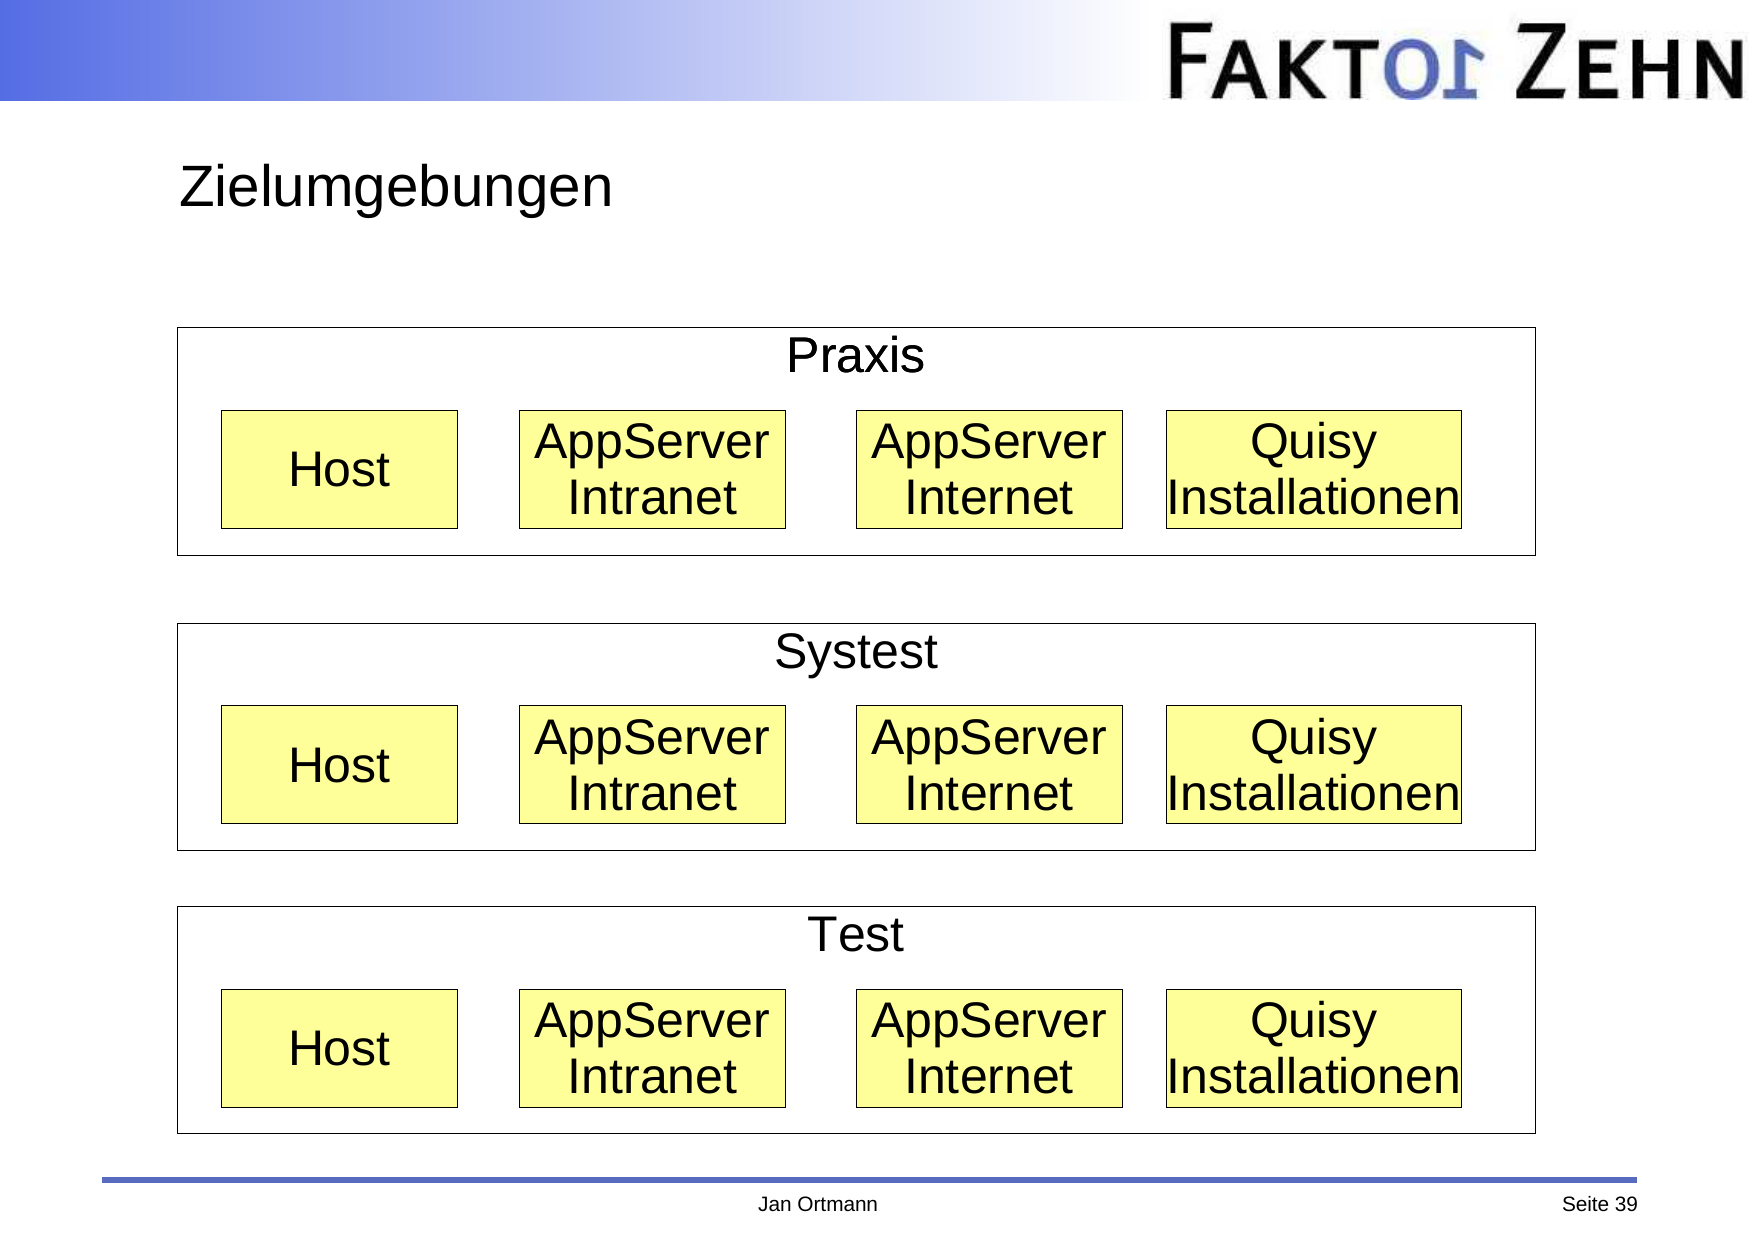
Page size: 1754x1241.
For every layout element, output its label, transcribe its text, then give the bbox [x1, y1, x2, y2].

text_box Host [221, 705, 458, 824]
text_box Praxis [177, 327, 1536, 556]
text_box Host [221, 989, 458, 1108]
text_box AppServer Intranet [519, 705, 786, 824]
title Zielumgebungen [179, 142, 1576, 296]
picture [1162, 7, 1752, 100]
text_box AppServer Internet [856, 410, 1123, 529]
text_box Quisy Installationen [1166, 705, 1462, 824]
text_box Systest [177, 623, 1536, 851]
text_box Quisy Installationen [1166, 410, 1462, 529]
text_box AppServer Internet [856, 705, 1123, 824]
text_box AppServer Intranet [519, 410, 786, 529]
text_box Host [221, 410, 458, 529]
text_box Quisy Installationen [1166, 989, 1462, 1108]
text_box AppServer Internet [856, 989, 1123, 1108]
text_box Test [177, 906, 1536, 1134]
text_box AppServer Intranet [519, 989, 786, 1108]
